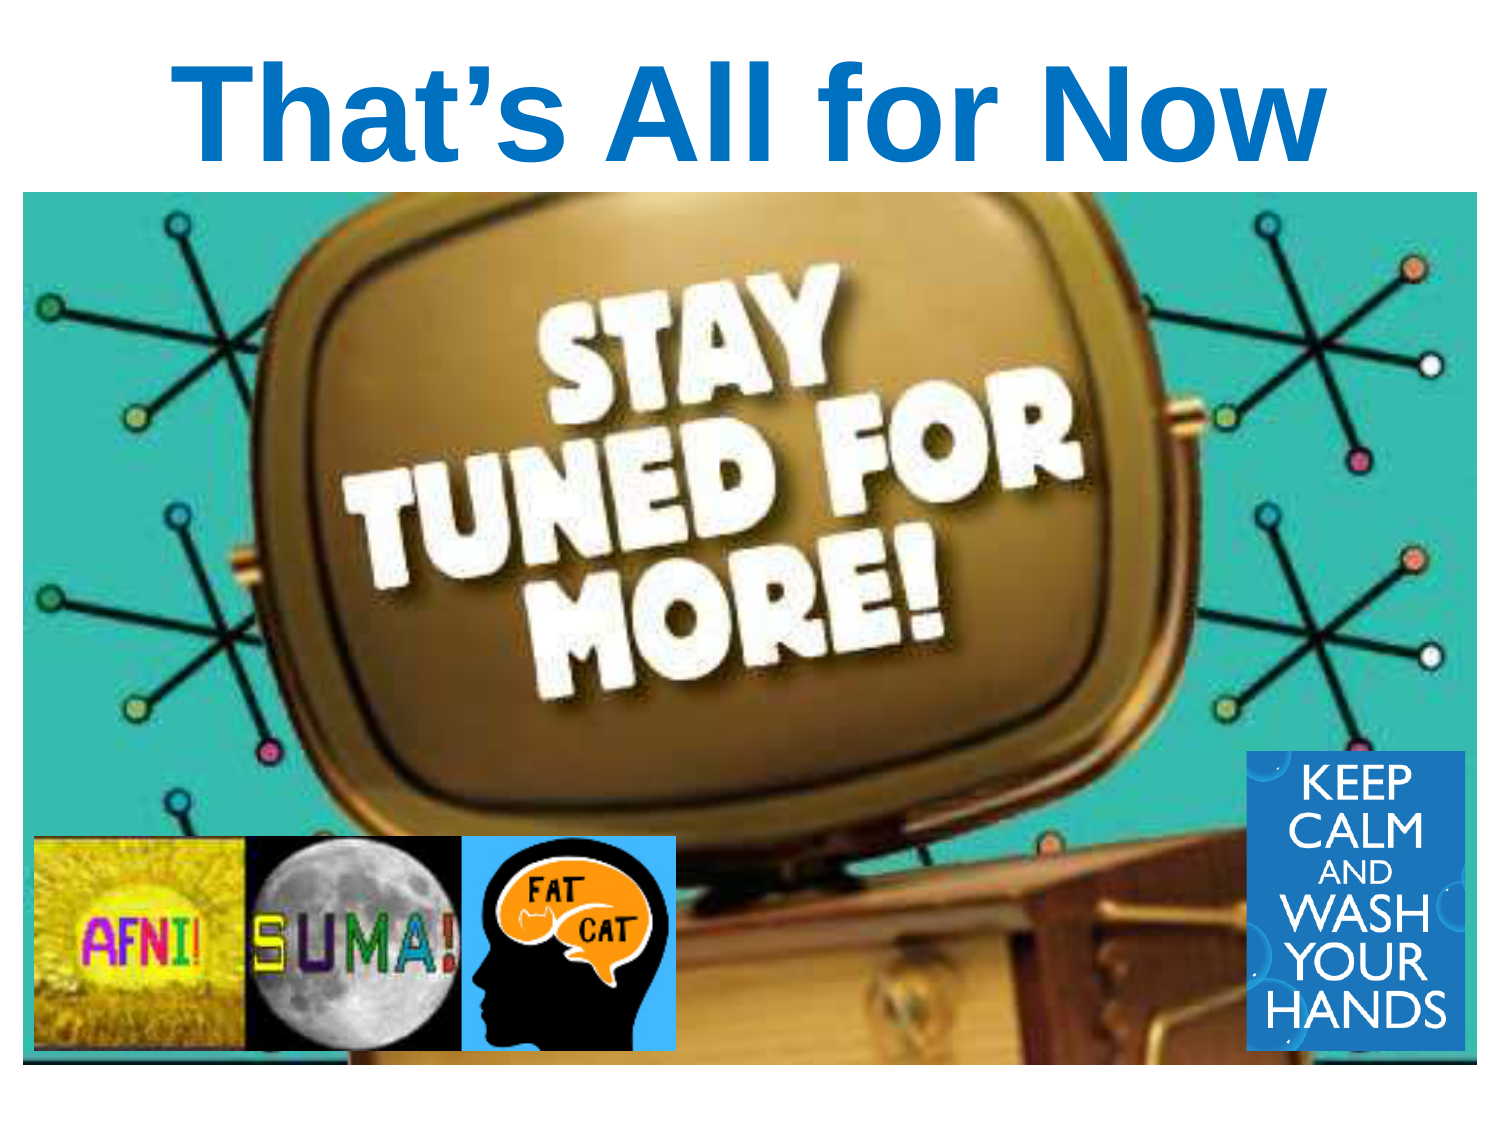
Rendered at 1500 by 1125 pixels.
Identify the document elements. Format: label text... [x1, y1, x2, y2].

picture [23, 192, 1477, 1065]
title That’s All for Now [112, 45, 1388, 167]
